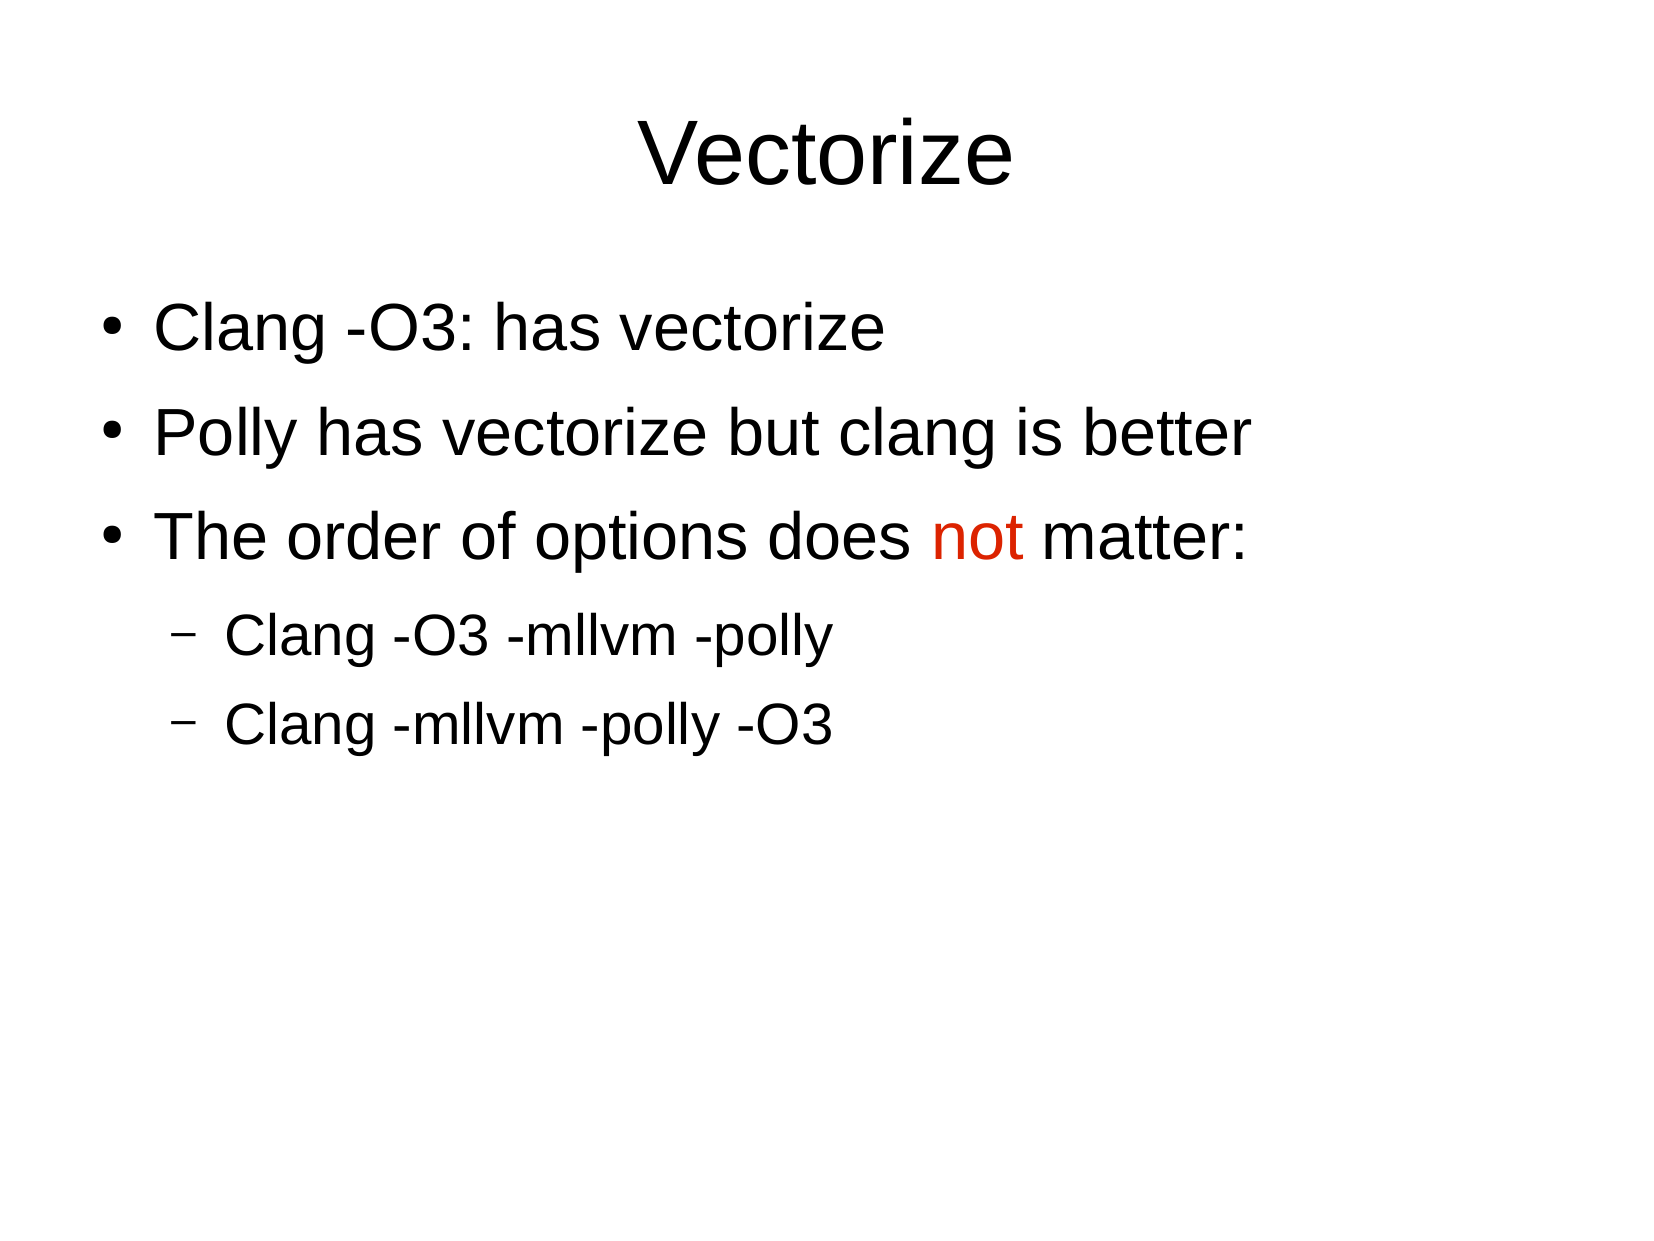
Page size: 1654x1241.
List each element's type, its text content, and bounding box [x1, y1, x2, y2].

title Vectorize [82, 49, 1571, 257]
list Clang -O3: has vectorize Polly has vectorize but clang is better The order of options does not matter: Clang -O3 -mllvm -polly Clang -mllvm -polly -O3 [82, 290, 1538, 1010]
